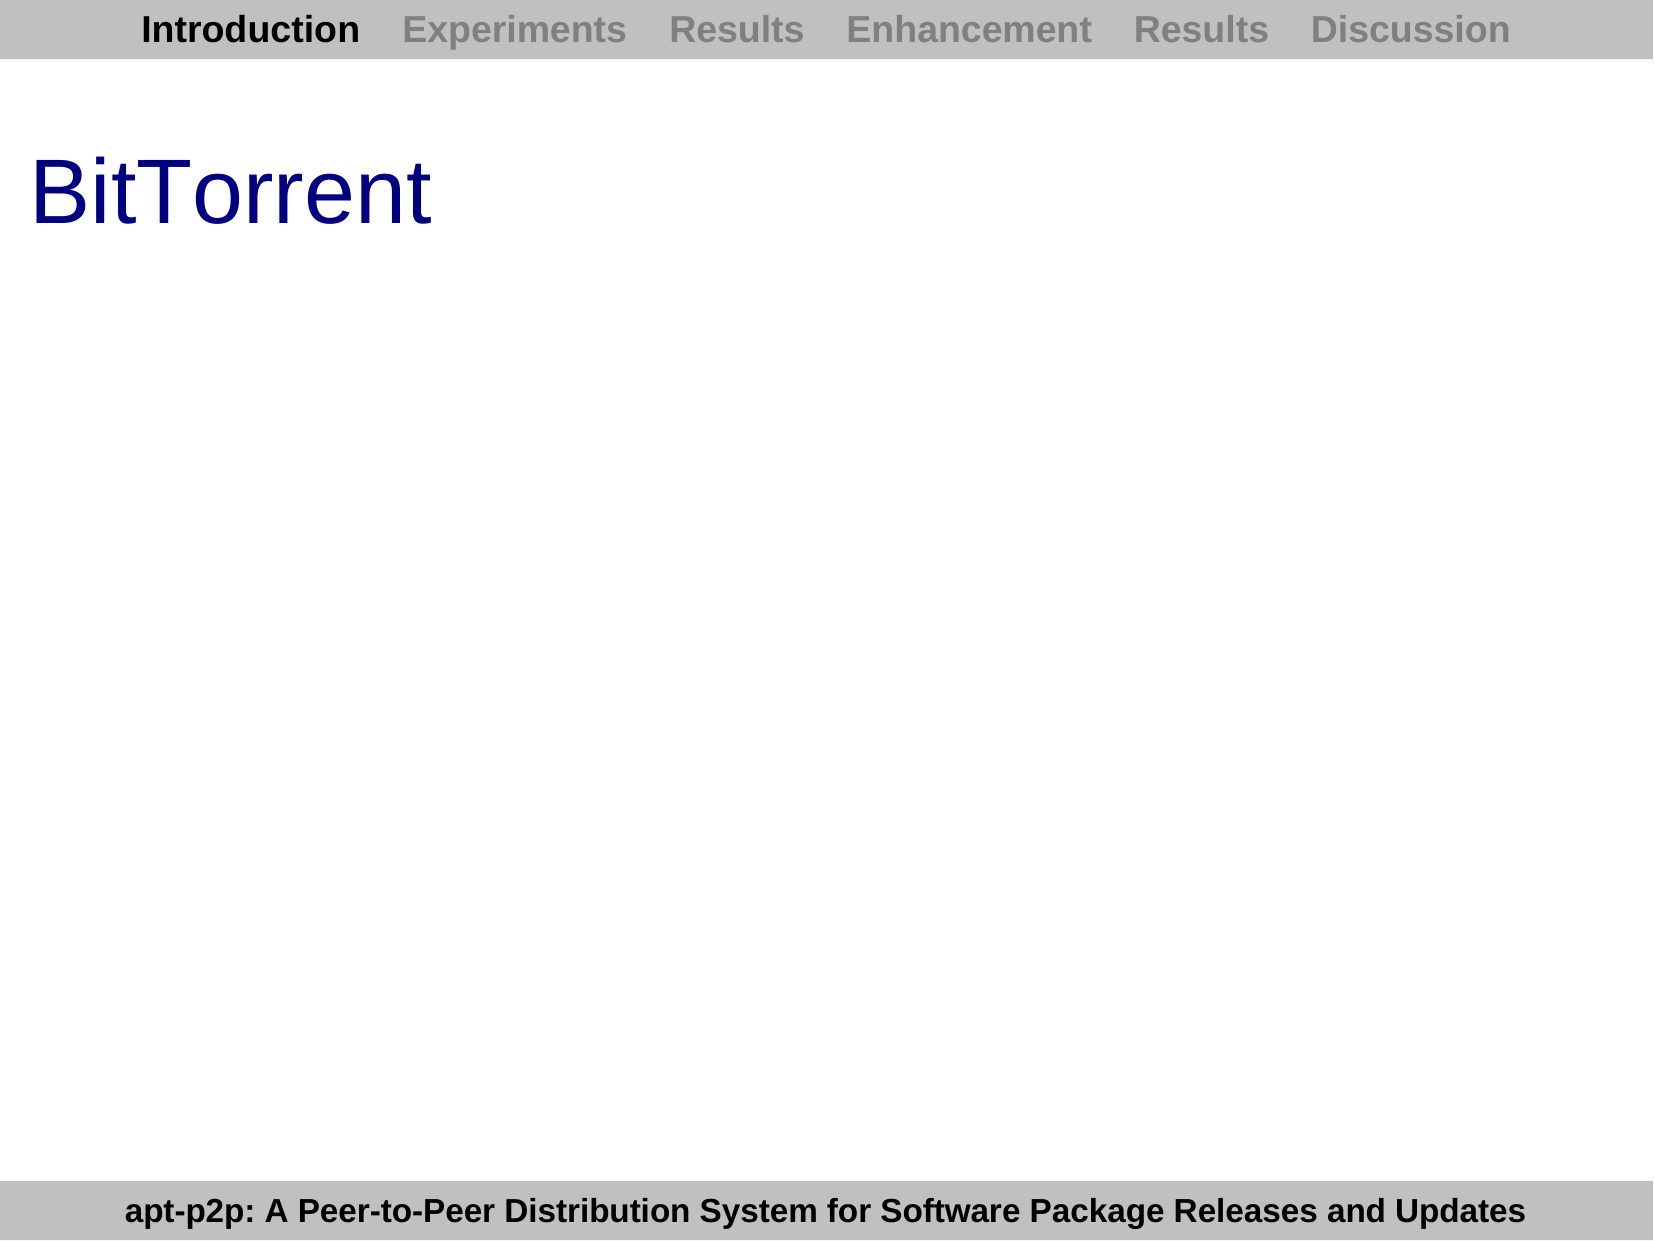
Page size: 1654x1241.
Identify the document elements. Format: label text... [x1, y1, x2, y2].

title BitTorrent [29, 88, 1442, 296]
